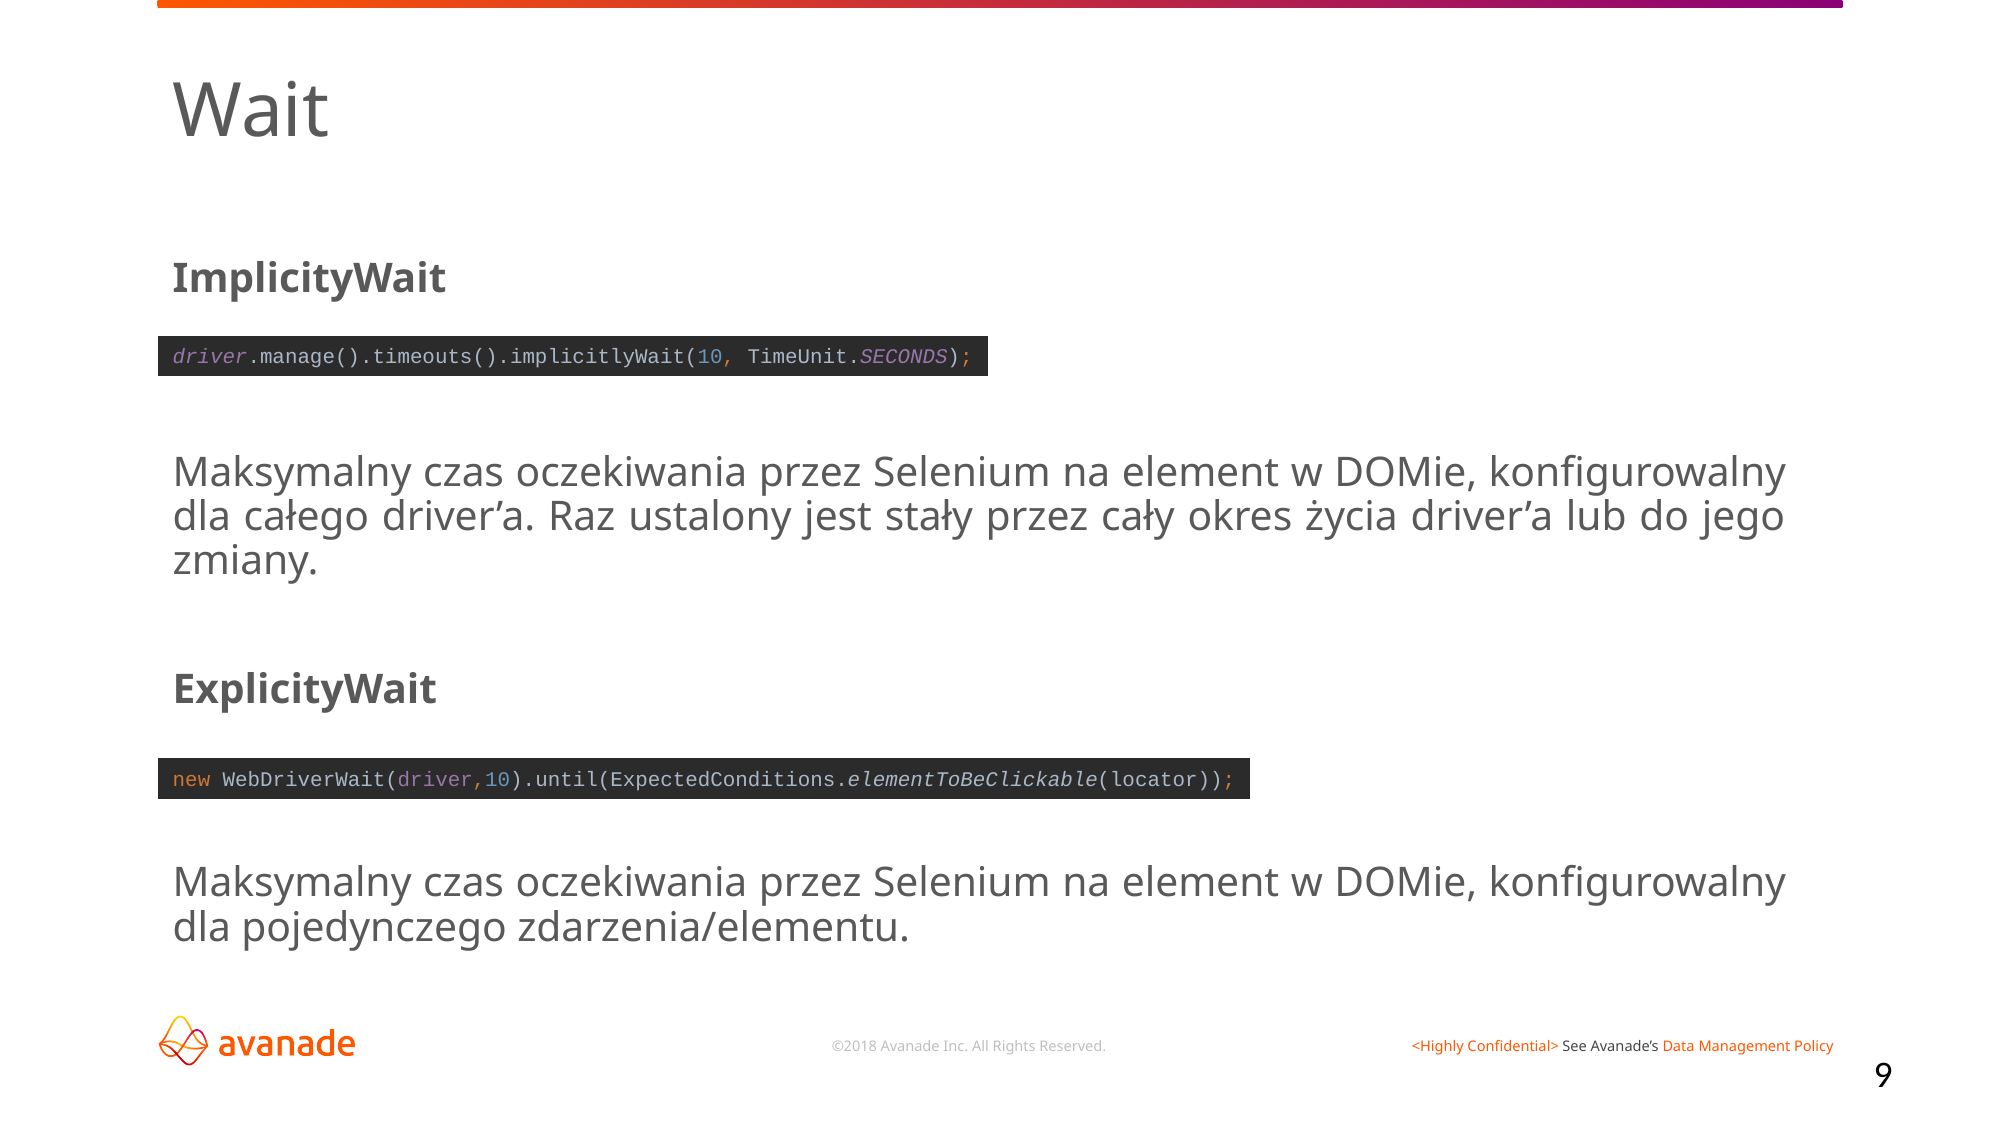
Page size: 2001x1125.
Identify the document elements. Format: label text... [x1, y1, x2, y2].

text_box [1842, 1042, 1924, 1103]
list ImplicityWait Maksymalny czas oczekiwania przez Selenium na element w DOMie, konfigurowalny dla całego driver’a. Raz ustalony jest stały przez cały okres życia driver’a lub do jego zmiany. ExplicityWait Maksymalny czas oczekiwania przez Selenium na element w DOMie, konfigurowalny dla pojedynczego zdarzenia/elementu. [157, 249, 1843, 964]
title Wait [157, 64, 1843, 228]
text_box driver.manage().timeouts().implicitlyWait(10, TimeUnit.SECONDS); [158, 336, 988, 376]
text_box new WebDriverWait(driver,10).until(ExpectedConditions.elementToBeClickable(locator)); [158, 758, 1250, 799]
